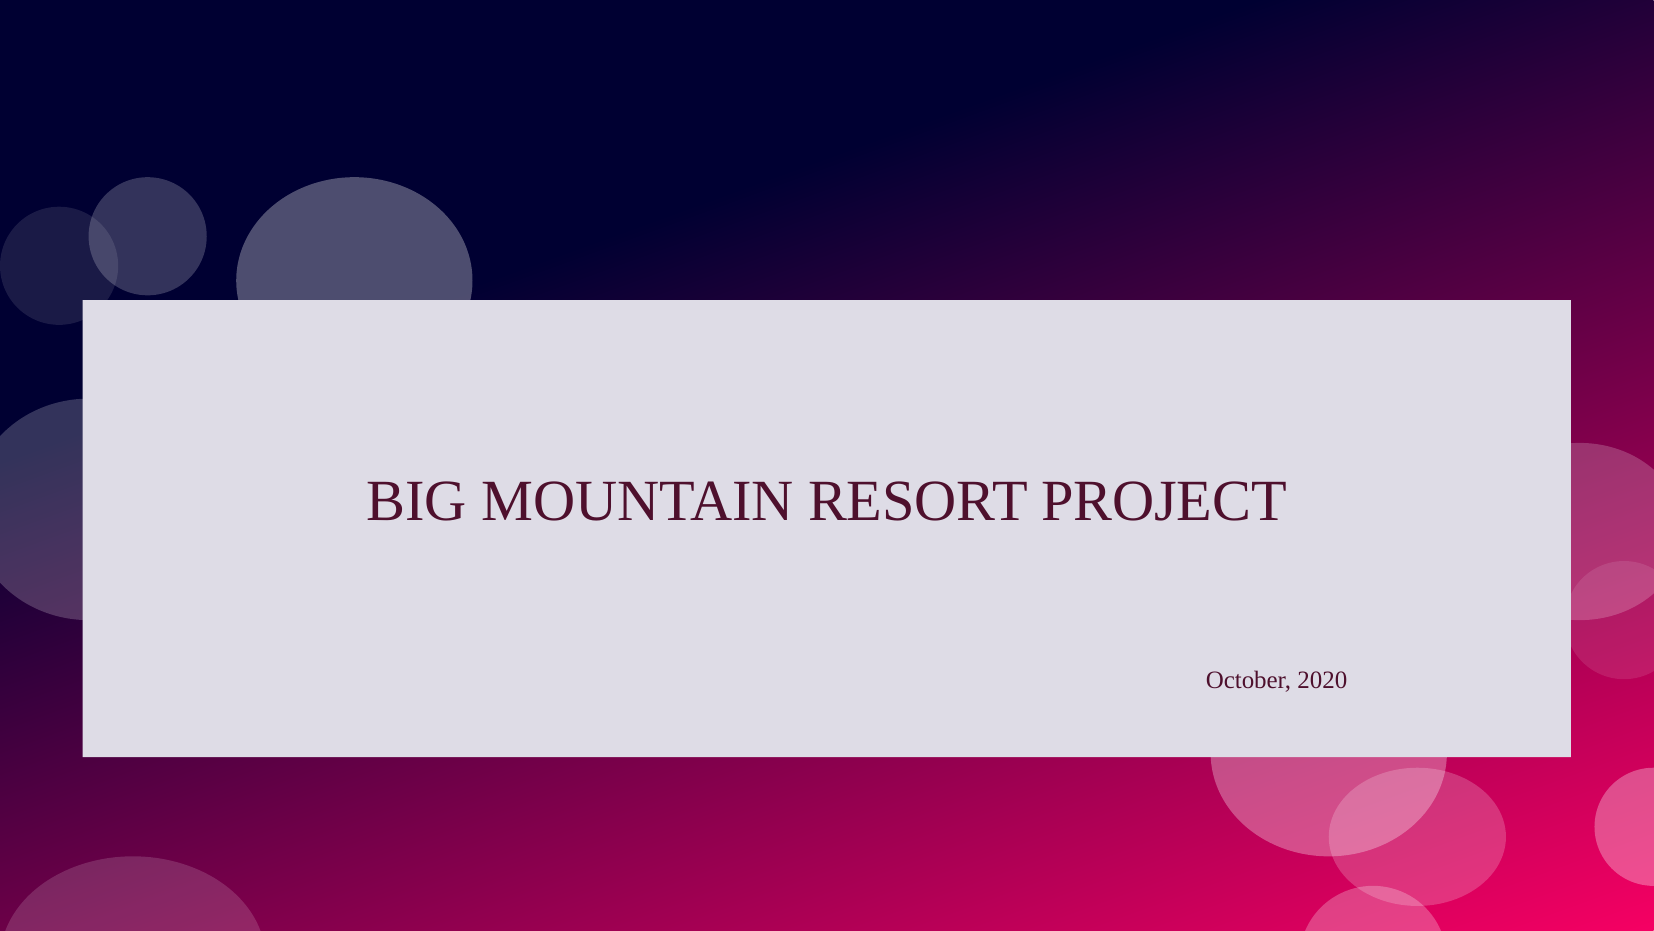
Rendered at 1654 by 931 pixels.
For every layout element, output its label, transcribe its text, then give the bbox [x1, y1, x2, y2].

subtitle BIG MOUNTAIN RESORT PROJECT October, 2020 [82, 300, 1571, 758]
